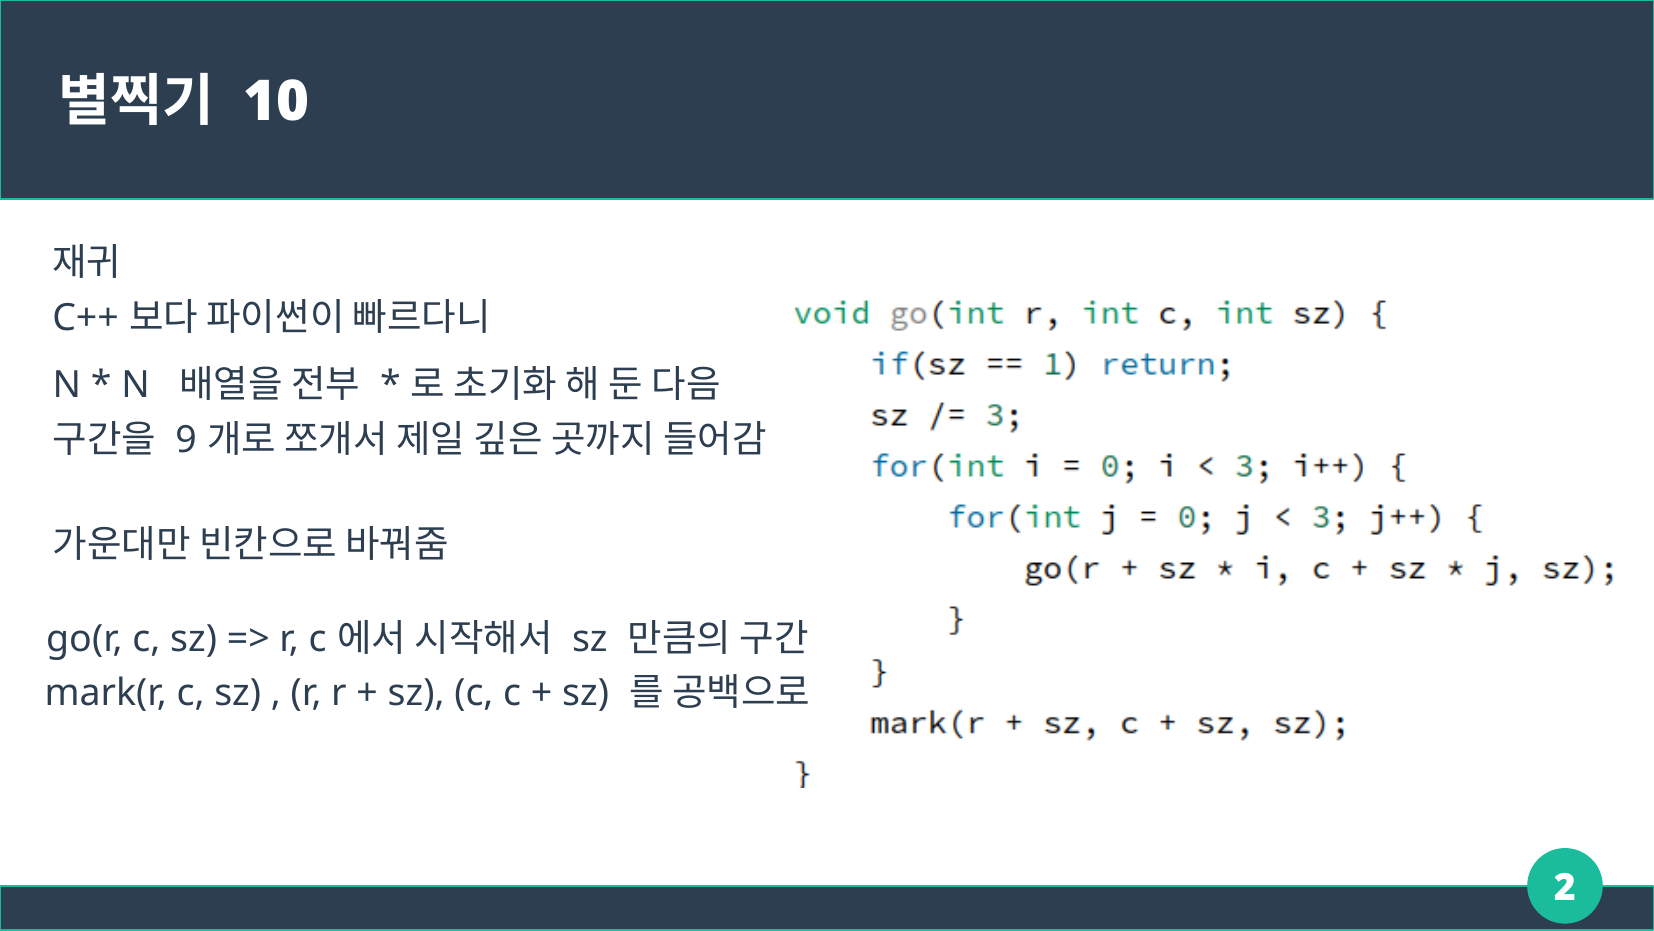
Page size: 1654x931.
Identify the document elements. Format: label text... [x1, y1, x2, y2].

text_box N * N 배열을 전부 *로 초기화 해 둔 다음 구간을 9개로 쪼개서 제일 깊은 곳까지 들어감 가운대만 빈칸으로 바꿔줌 [37, 346, 782, 577]
text_box 재귀 C++보다 파이썬이 빠르다니 [37, 225, 506, 346]
picture [787, 294, 1651, 788]
title 별찍기 10 [59, 37, 1595, 156]
text_box go(r, c, sz) => r, c에서 시작해서 sz 만큼의 구간 mark(r, c, sz) , (r, r + sz), (c, c + sz) 를 공백으로 [29, 600, 826, 724]
